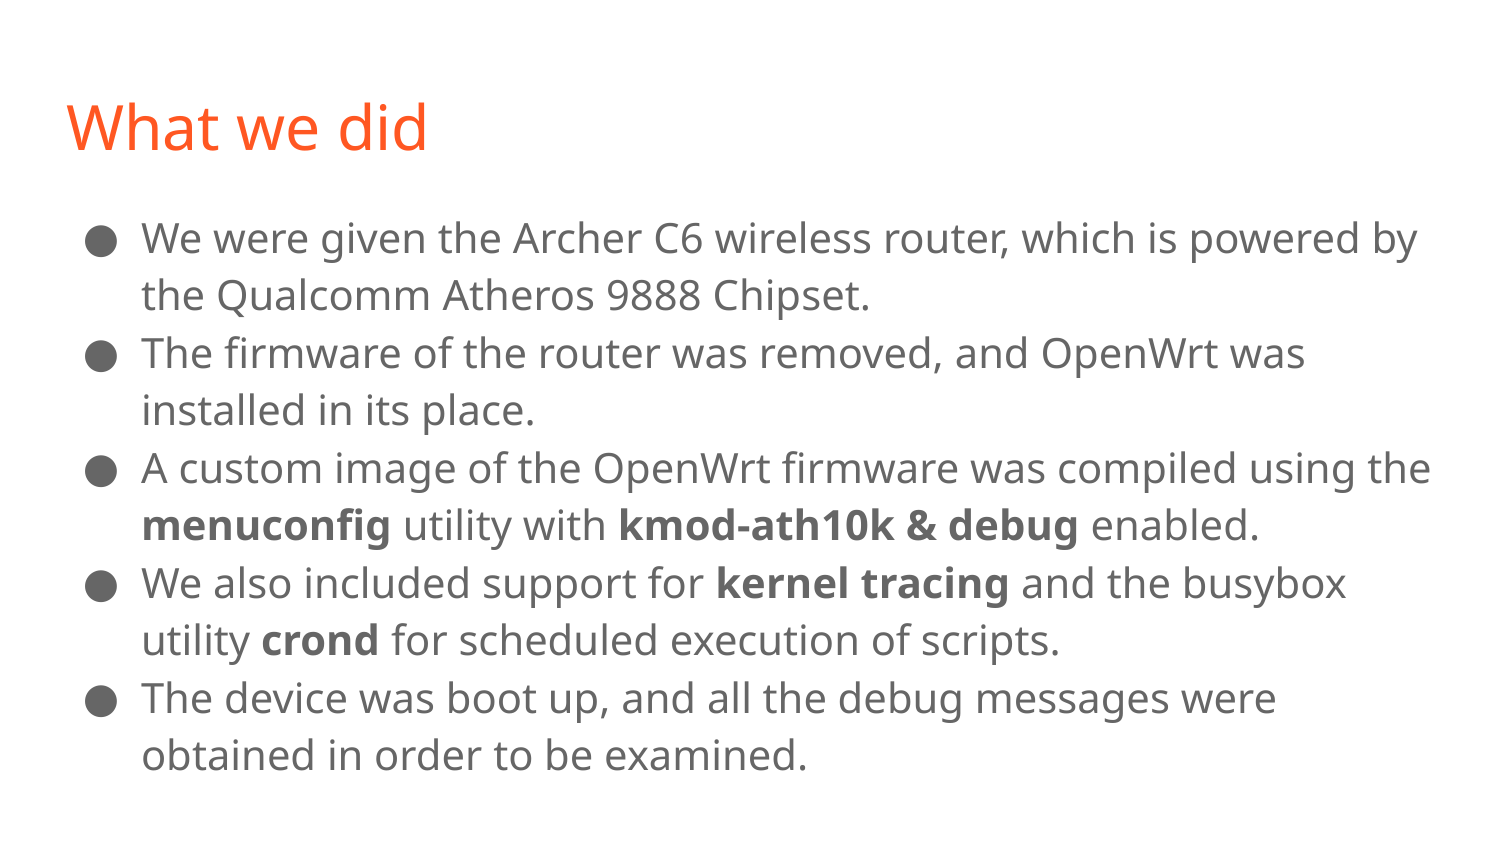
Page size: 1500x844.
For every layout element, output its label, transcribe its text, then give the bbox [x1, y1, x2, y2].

title What we did [51, 72, 1449, 167]
list We were given the Archer C6 wireless router, which is powered by the Qualcomm Atheros 9888 Chipset. The firmware of the router was removed, and OpenWrt was installed in its place. A custom image of the OpenWrt firmware was compiled using the menuconfig utility with kmod-ath10k & debug enabled. We also included support for kernel tracing and the busybox utility crond for scheduled execution of scripts. The device was boot up, and all the debug messages were obtained in order to be examined. [51, 189, 1449, 750]
